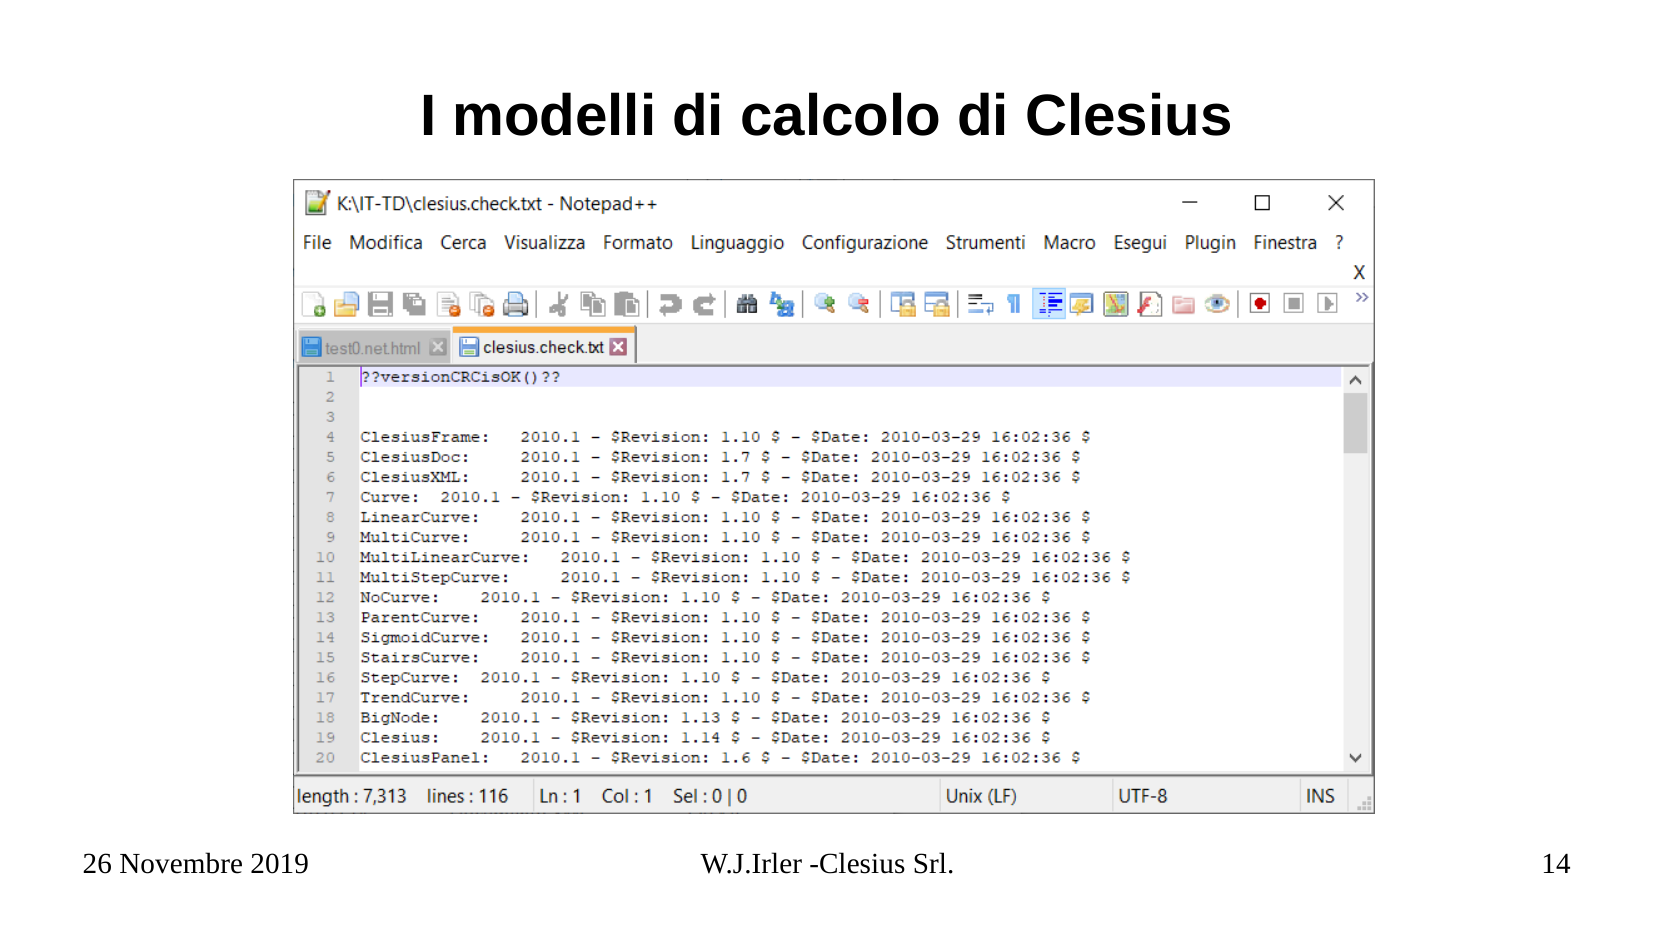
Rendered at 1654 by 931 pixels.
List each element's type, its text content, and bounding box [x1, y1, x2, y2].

title I modelli di calcolo di Clesius [82, 37, 1571, 193]
picture [293, 179, 1375, 814]
